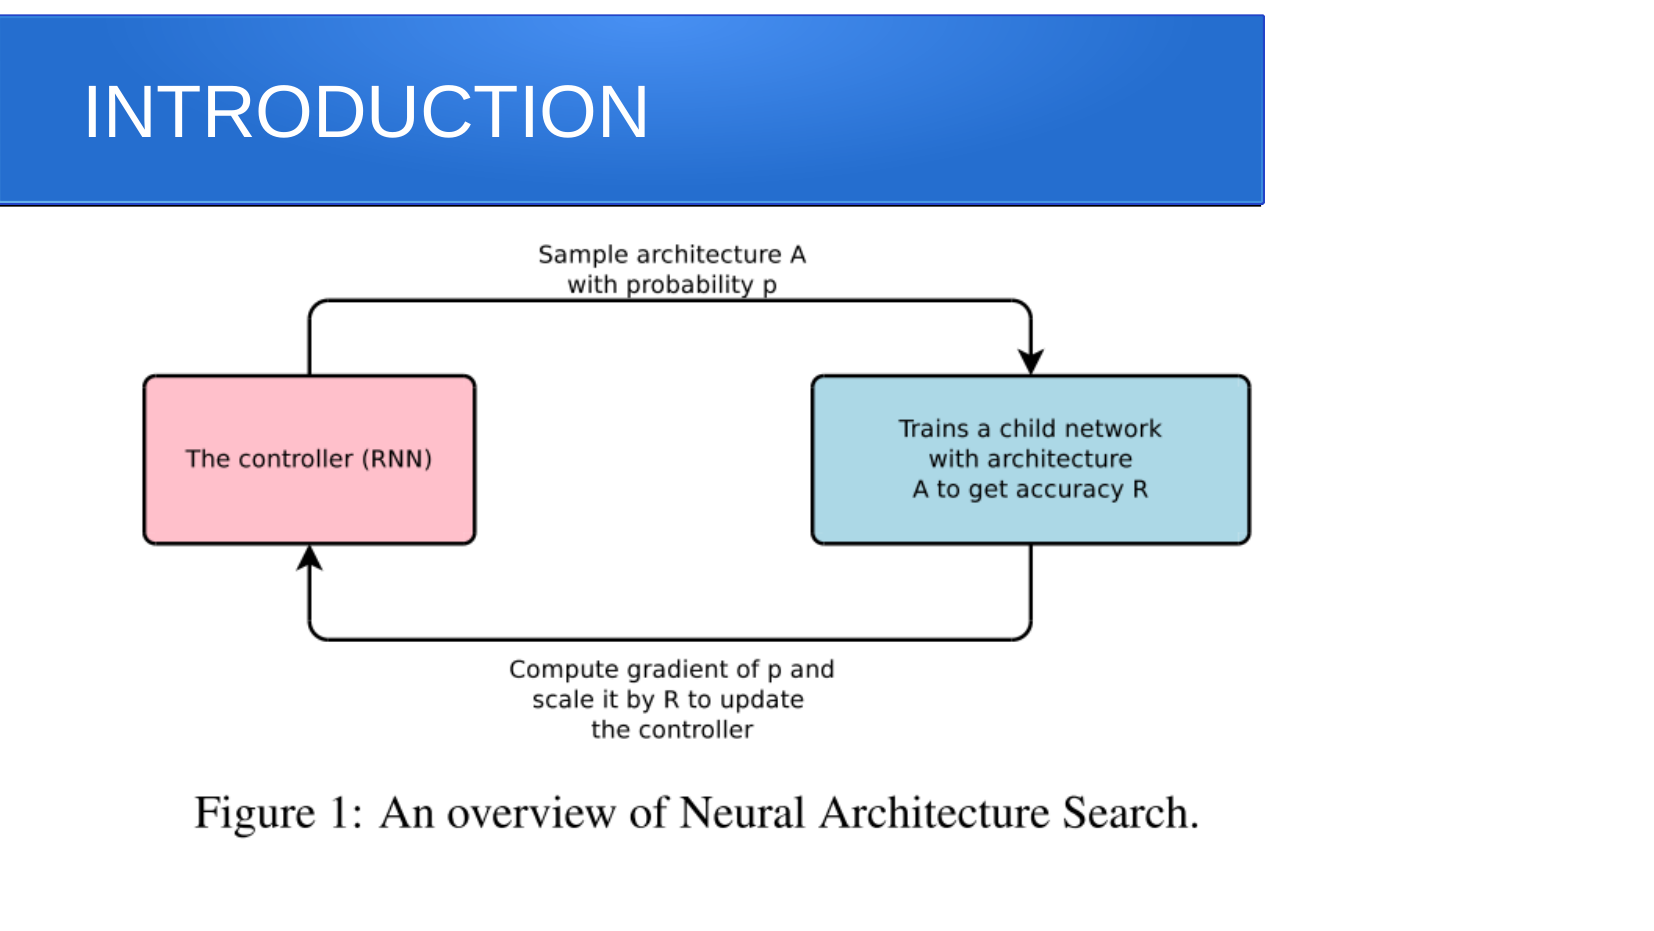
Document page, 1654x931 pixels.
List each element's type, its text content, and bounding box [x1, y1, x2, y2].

picture [52, 215, 1371, 886]
title INTRODUCTION [82, 35, 1235, 189]
